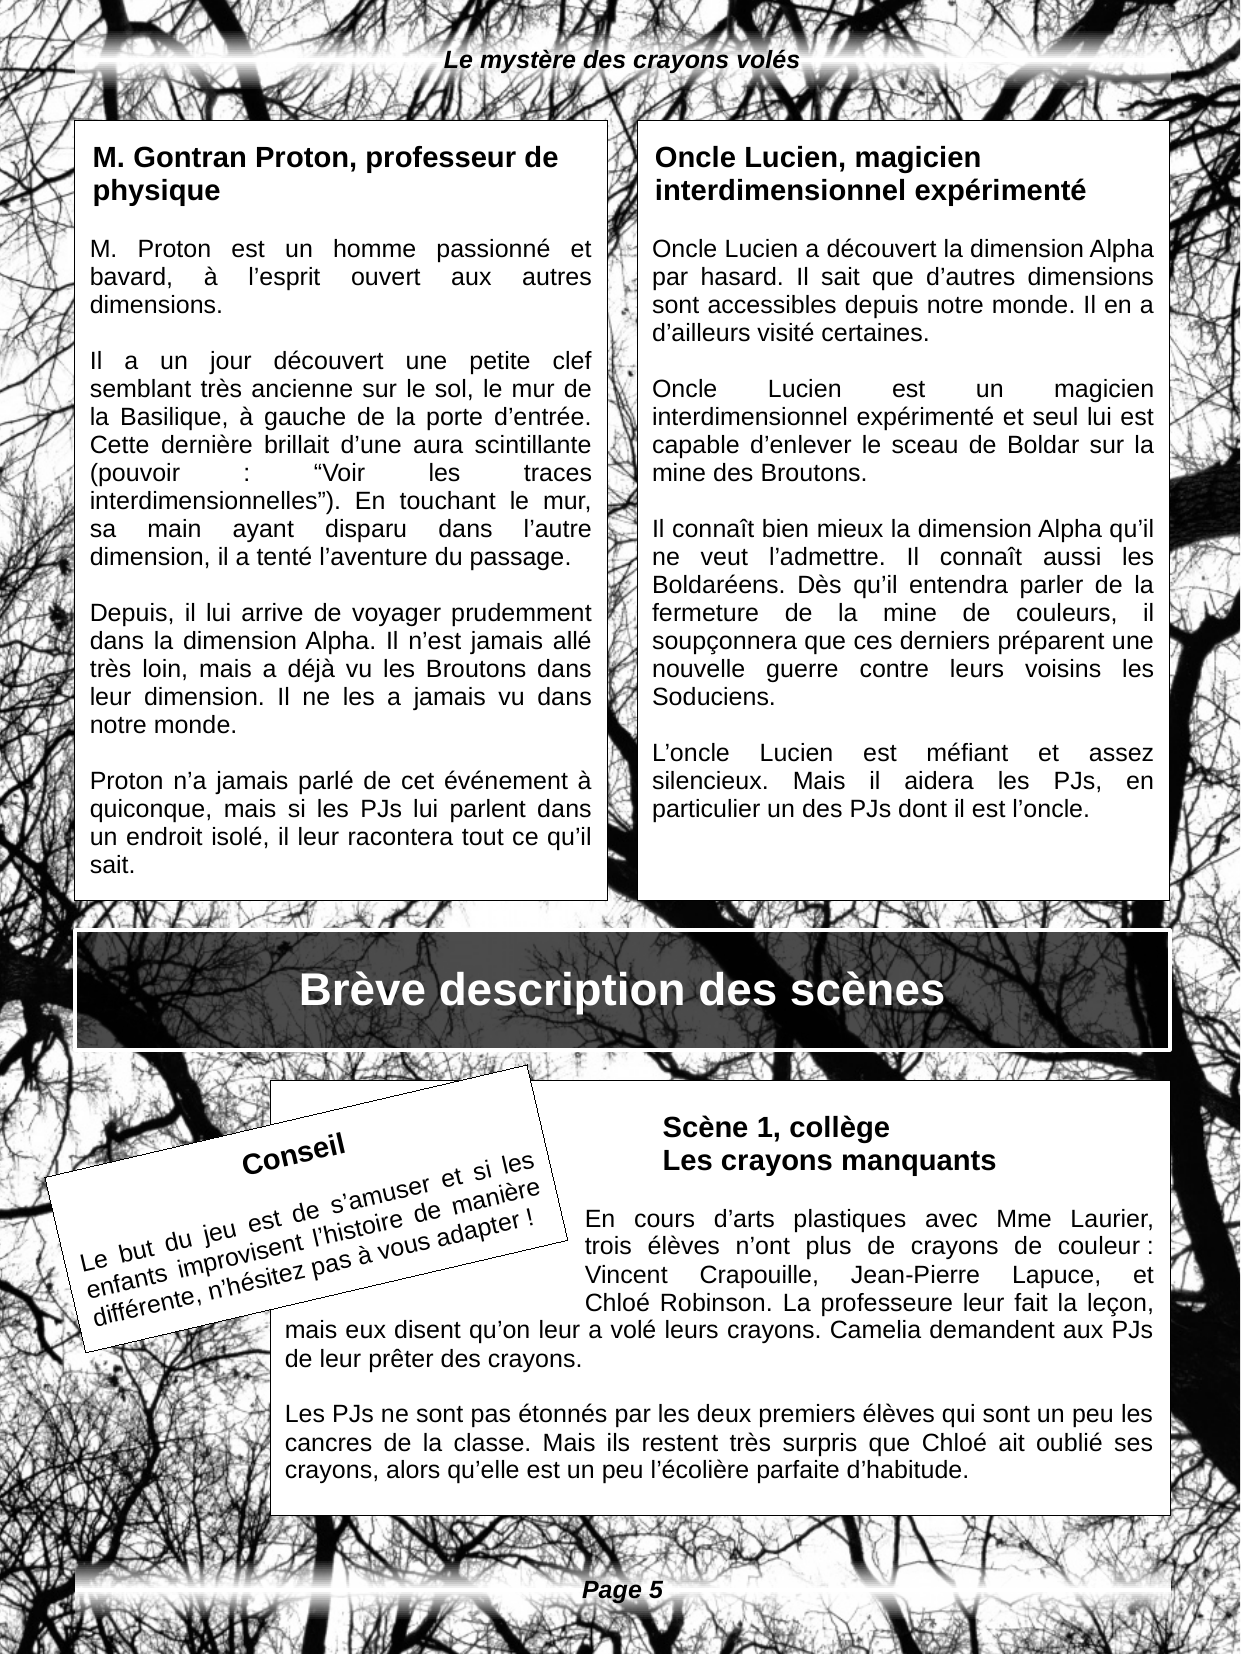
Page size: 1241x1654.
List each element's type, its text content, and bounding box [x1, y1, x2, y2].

text_box Oncle Lucien, magicien interdimensionnel expérimenté Oncle Lucien a découvert la dimension Alpha par hasard. Il sait que d’autres dimensions sont accessibles depuis notre monde. Il en a d’ailleurs visité certaines. Oncle Lucien est un magicien interdimensionnel expérimenté et seul lui est capable d’enlever le sceau de Boldar sur la mine des Broutons. Il connaît bien mieux la dimension Alpha qu’il ne veut l’admettre. Il connaît aussi les Boldaréens. Dès qu’il entendra parler de la fermeture de la mine de couleurs, il soupçonnera que ces derniers préparent une nouvelle guerre contre leurs voisins les Soduciens. L’oncle Lucien est méfiant et assez silencieux. Mais il aidera les PJs, en particulier un des PJs dont il est l’oncle. [637, 120, 1170, 901]
picture [0, 0, 1241, 1654]
text_box M. Gontran Proton, professeur de physique M. Proton est un homme passionné et bavard, à l’esprit ouvert aux autres dimensions. Il a un jour découvert une petite clef semblant très ancienne sur le sol, le mur de la Basilique, à gauche de la porte d’entrée. Cette dernière brillait d’une aura scintillante (pouvoir : “Voir les traces interdimensionnelles”). En touchant le mur, sa main ayant disparu dans l’autre dimension, il a tenté l’aventure du passage. Depuis, il lui arrive de voyager prudemment dans la dimension Alpha. Il n’est jamais allé très loin, mais a déjà vu les Broutons dans leur dimension. Il ne les a jamais vu dans notre monde. Proton n’a jamais parlé de cet événement à quiconque, mais si les PJs lui parlent dans un endroit isolé, il leur racontera tout ce qu’il sait. [74, 120, 608, 901]
text_box Le mystère des crayons volés [75, 30, 1171, 91]
text_box Brève description des scènes [75, 930, 1171, 1051]
text_box Page 5 [75, 1560, 1171, 1621]
text_box Scène 1, collège Les crayons manquants En cours d’arts plastiques avec Mme Laurier, trois élèves n’ont plus de crayons de couleur : Vincent Crapouille, Jean-Pierre Lapuce, et Chloé Robinson. La professeure leur fait la leçon, mais eux disent qu’on leur a volé leurs crayons. Camelia demandent aux PJs de leur prêter des crayons. Les PJs ne sont pas étonnés par les deux premiers élèves qui sont un peu les cancres de la classe. Mais ils restent très surpris que Chloé ait oublié ses crayons, alors qu’elle est un peu l’écolière parfaite d’habitude. [270, 1080, 1171, 1516]
text_box Conseil Le but du jeu est de s’amuser et si les enfants improvisent l’histoire de manière différente, n’hésitez pas à vous adapter ! [44, 1064, 568, 1353]
